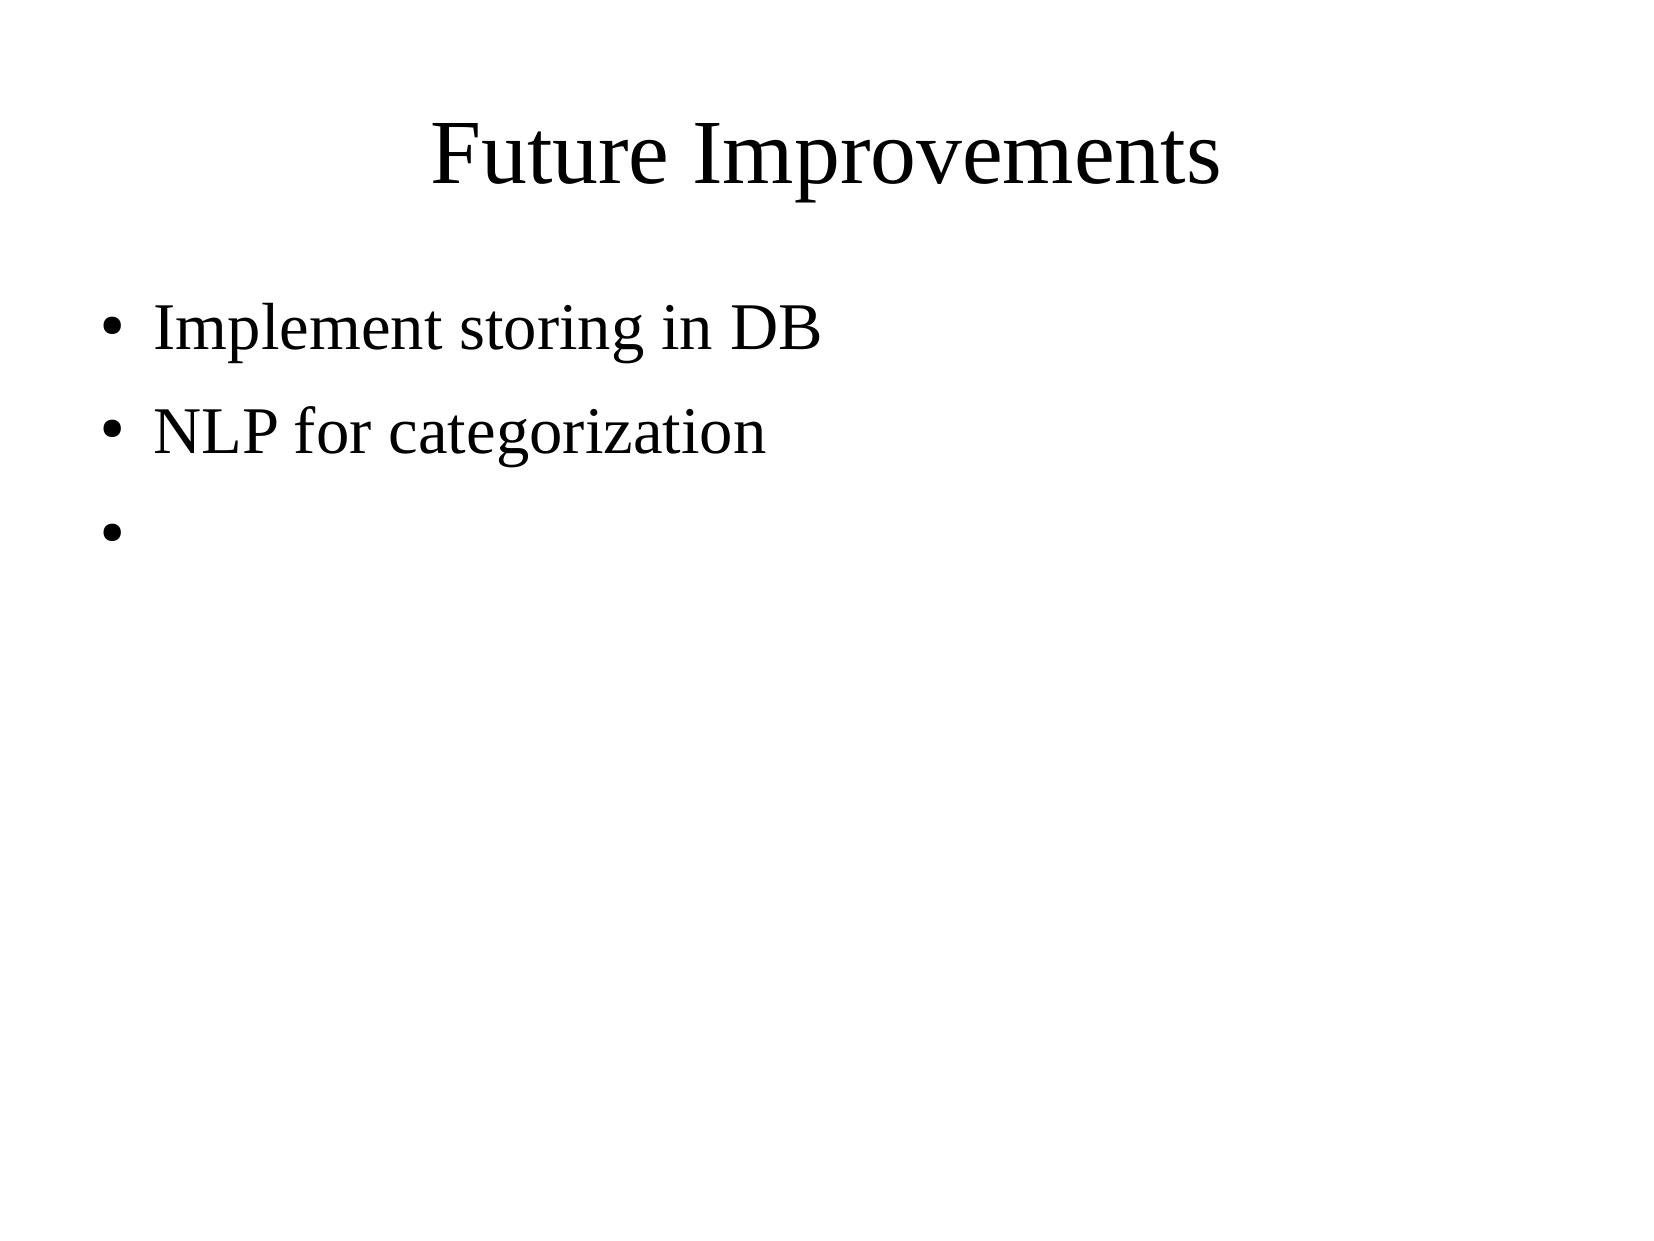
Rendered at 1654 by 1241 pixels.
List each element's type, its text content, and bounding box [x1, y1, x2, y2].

title Future Improvements [82, 49, 1571, 257]
list Implement storing in DB NLP for categorization [82, 290, 1571, 1010]
